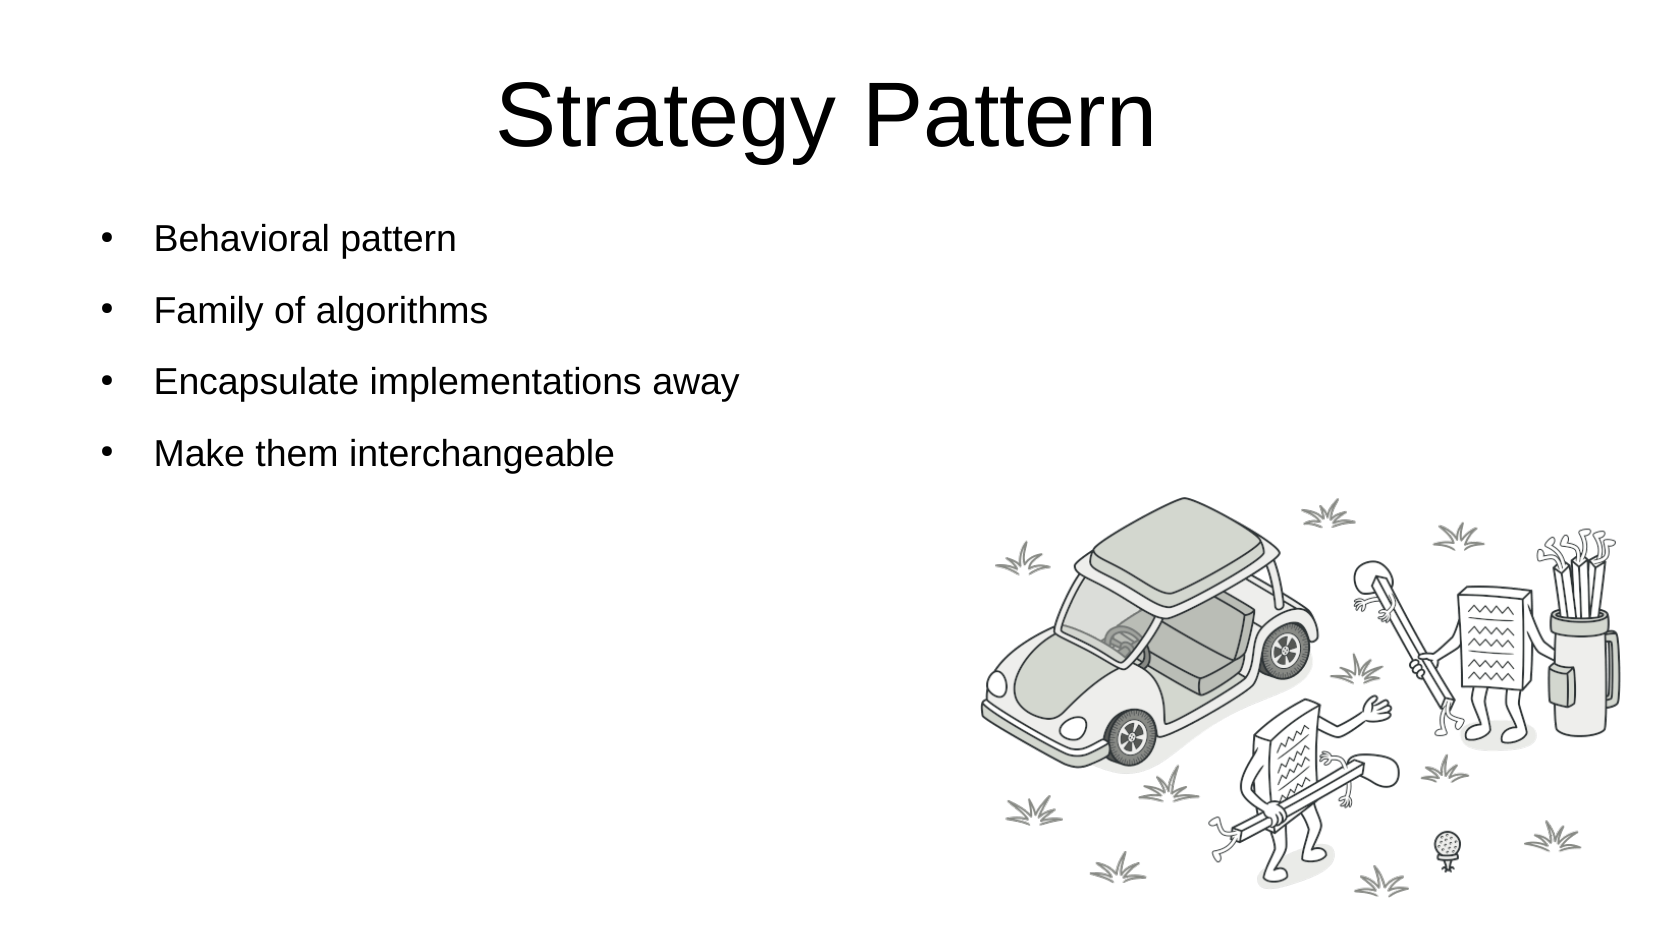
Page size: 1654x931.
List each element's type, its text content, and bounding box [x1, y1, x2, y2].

picture [975, 493, 1627, 901]
title Strategy Pattern [82, 37, 1571, 193]
list Behavioral pattern Family of algorithms Encapsulate implementations away Make them interchangeable [82, 217, 1571, 758]
